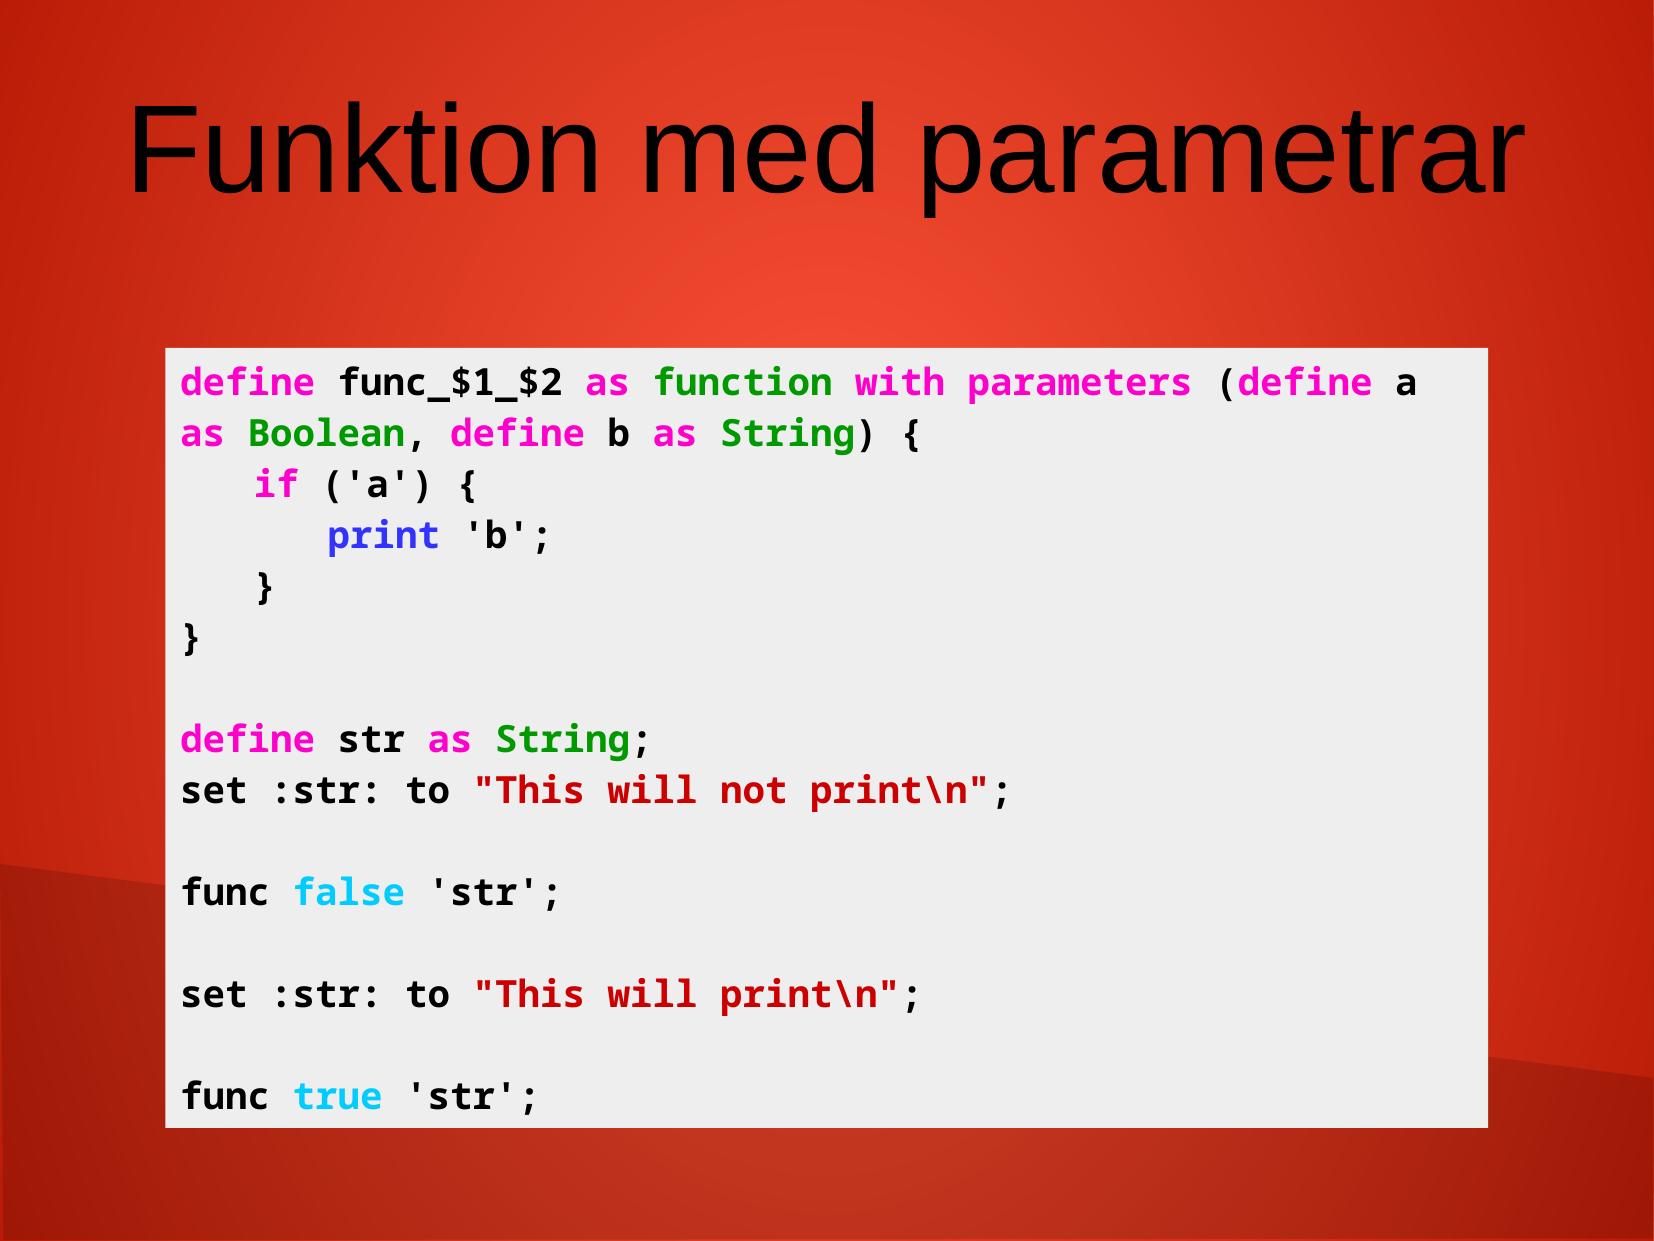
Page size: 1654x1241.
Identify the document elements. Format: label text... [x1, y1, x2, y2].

text_box define func_$1_$2 as function with parameters (define a as Boolean, define b as String) { if ('a') { print 'b'; } } define str as String; set :str: to "This will not print\n"; func false 'str'; set :str: to "This will print\n"; func true 'str'; [165, 347, 1489, 1008]
title Funktion med parametrar [82, 47, 1571, 252]
